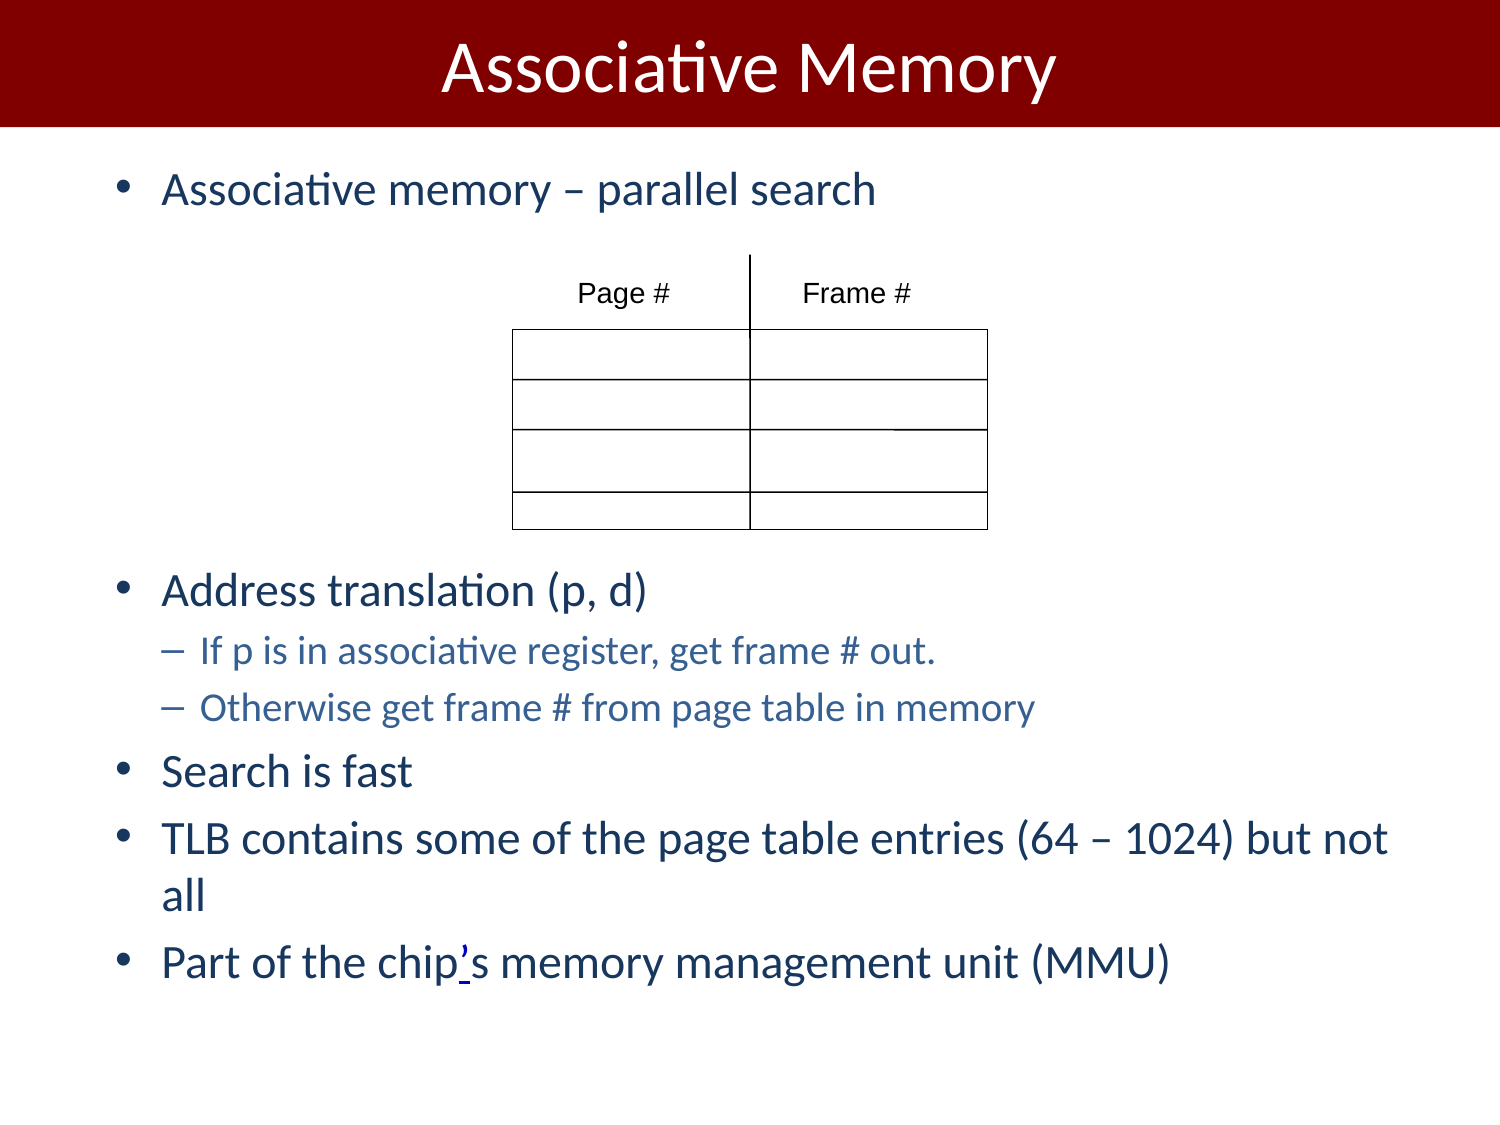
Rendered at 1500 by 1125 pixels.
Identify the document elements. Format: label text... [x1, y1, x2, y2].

text_box Page # [562, 267, 775, 318]
text_box [512, 329, 749, 378]
text_box Frame # [787, 267, 1000, 318]
title Associative Memory [0, 0, 1500, 128]
list Associative memory – parallel search Address translation (p, d) If p is in associative register, get frame # out. Otherwise get frame # from page table in memory Search is fast TLB contains some of the page table entries (64 – 1024) but not all Part of the chip’s memory management unit (MMU) [100, 149, 1436, 1001]
text_box [512, 493, 749, 530]
text_box [751, 381, 988, 428]
text_box [512, 381, 749, 428]
text_box [512, 431, 749, 491]
text_box [751, 431, 988, 491]
text_box [751, 493, 988, 530]
text_box [751, 329, 988, 378]
